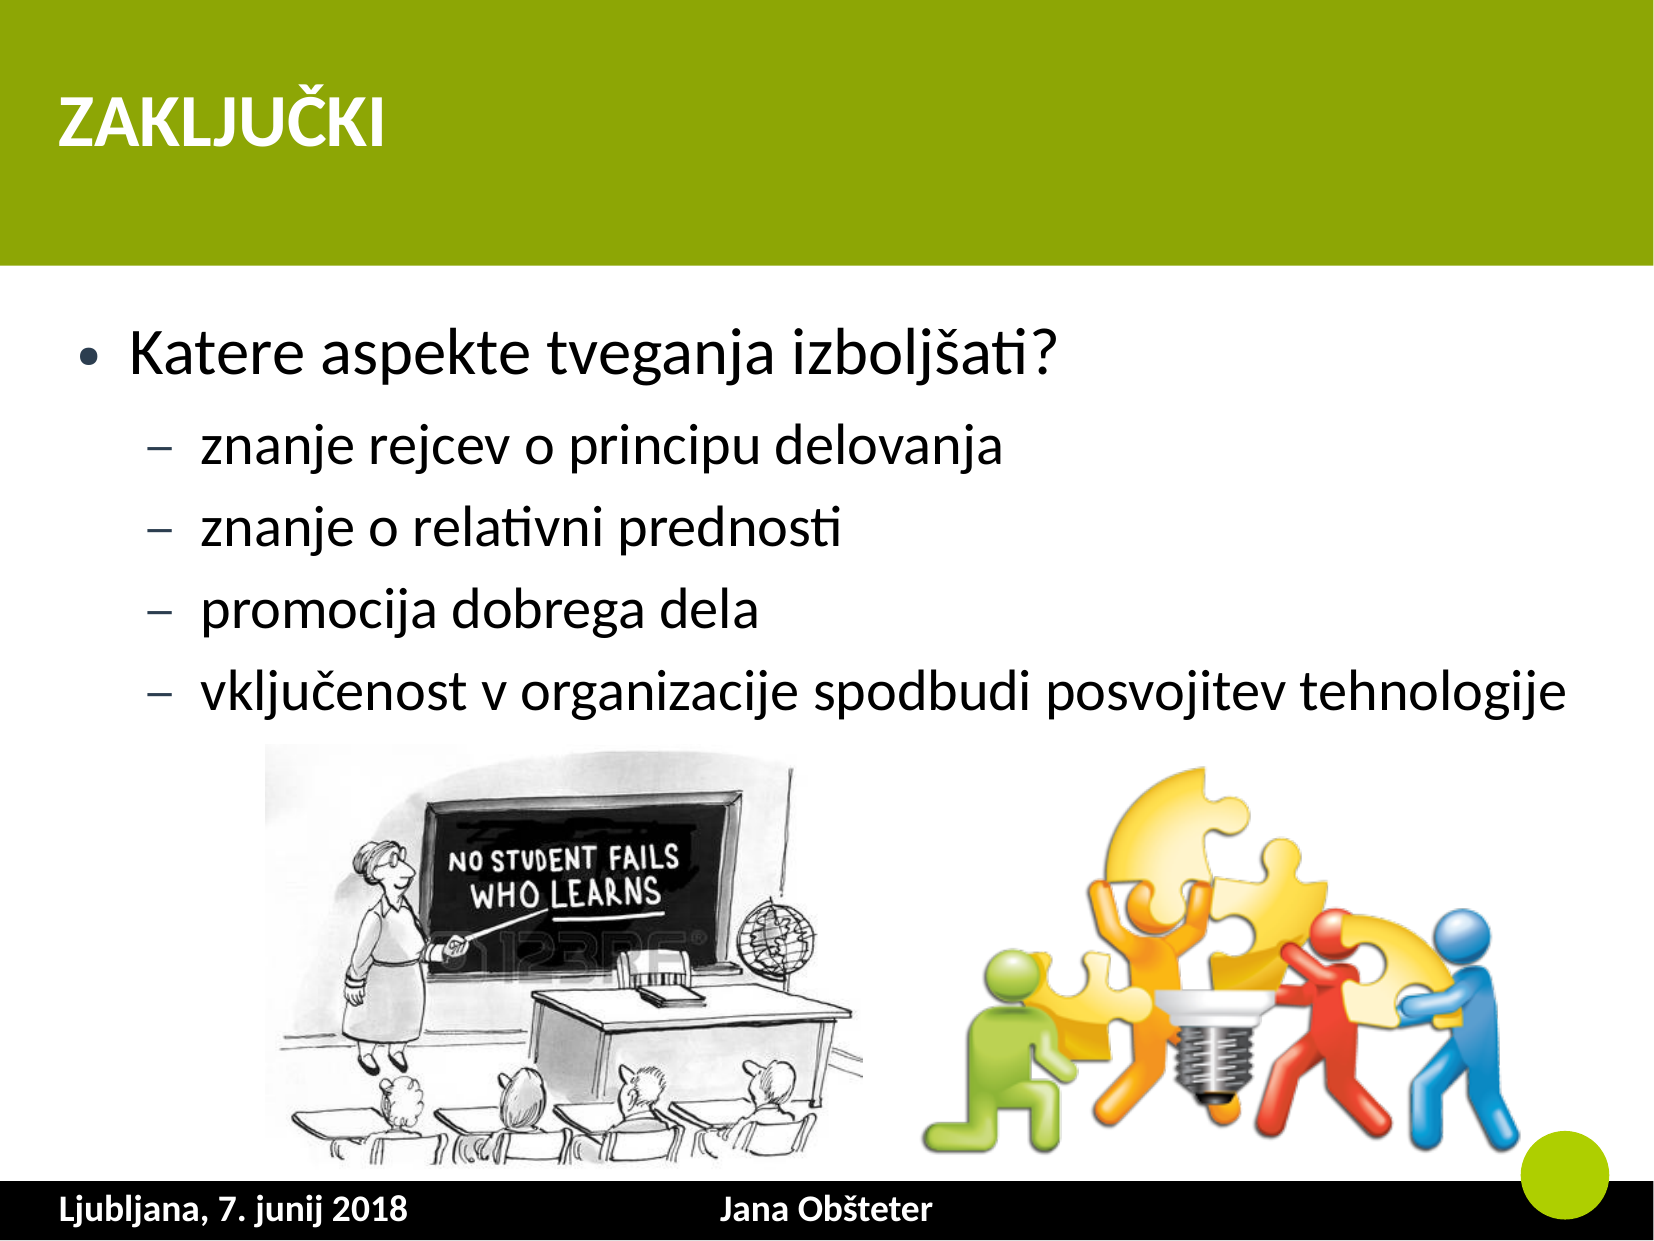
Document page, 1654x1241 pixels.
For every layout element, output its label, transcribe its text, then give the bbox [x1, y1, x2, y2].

picture [909, 754, 1532, 1170]
title ZAKLJUČKI [59, 49, 1595, 207]
picture [265, 744, 863, 1173]
list Katere aspekte tveganja izboljšati? znanje rejcev o principu delovanja znanje o relativni prednosti promocija dobrega dela vključenost v organizacije spodbudi posvojitev tehnologije [59, 324, 1595, 1152]
